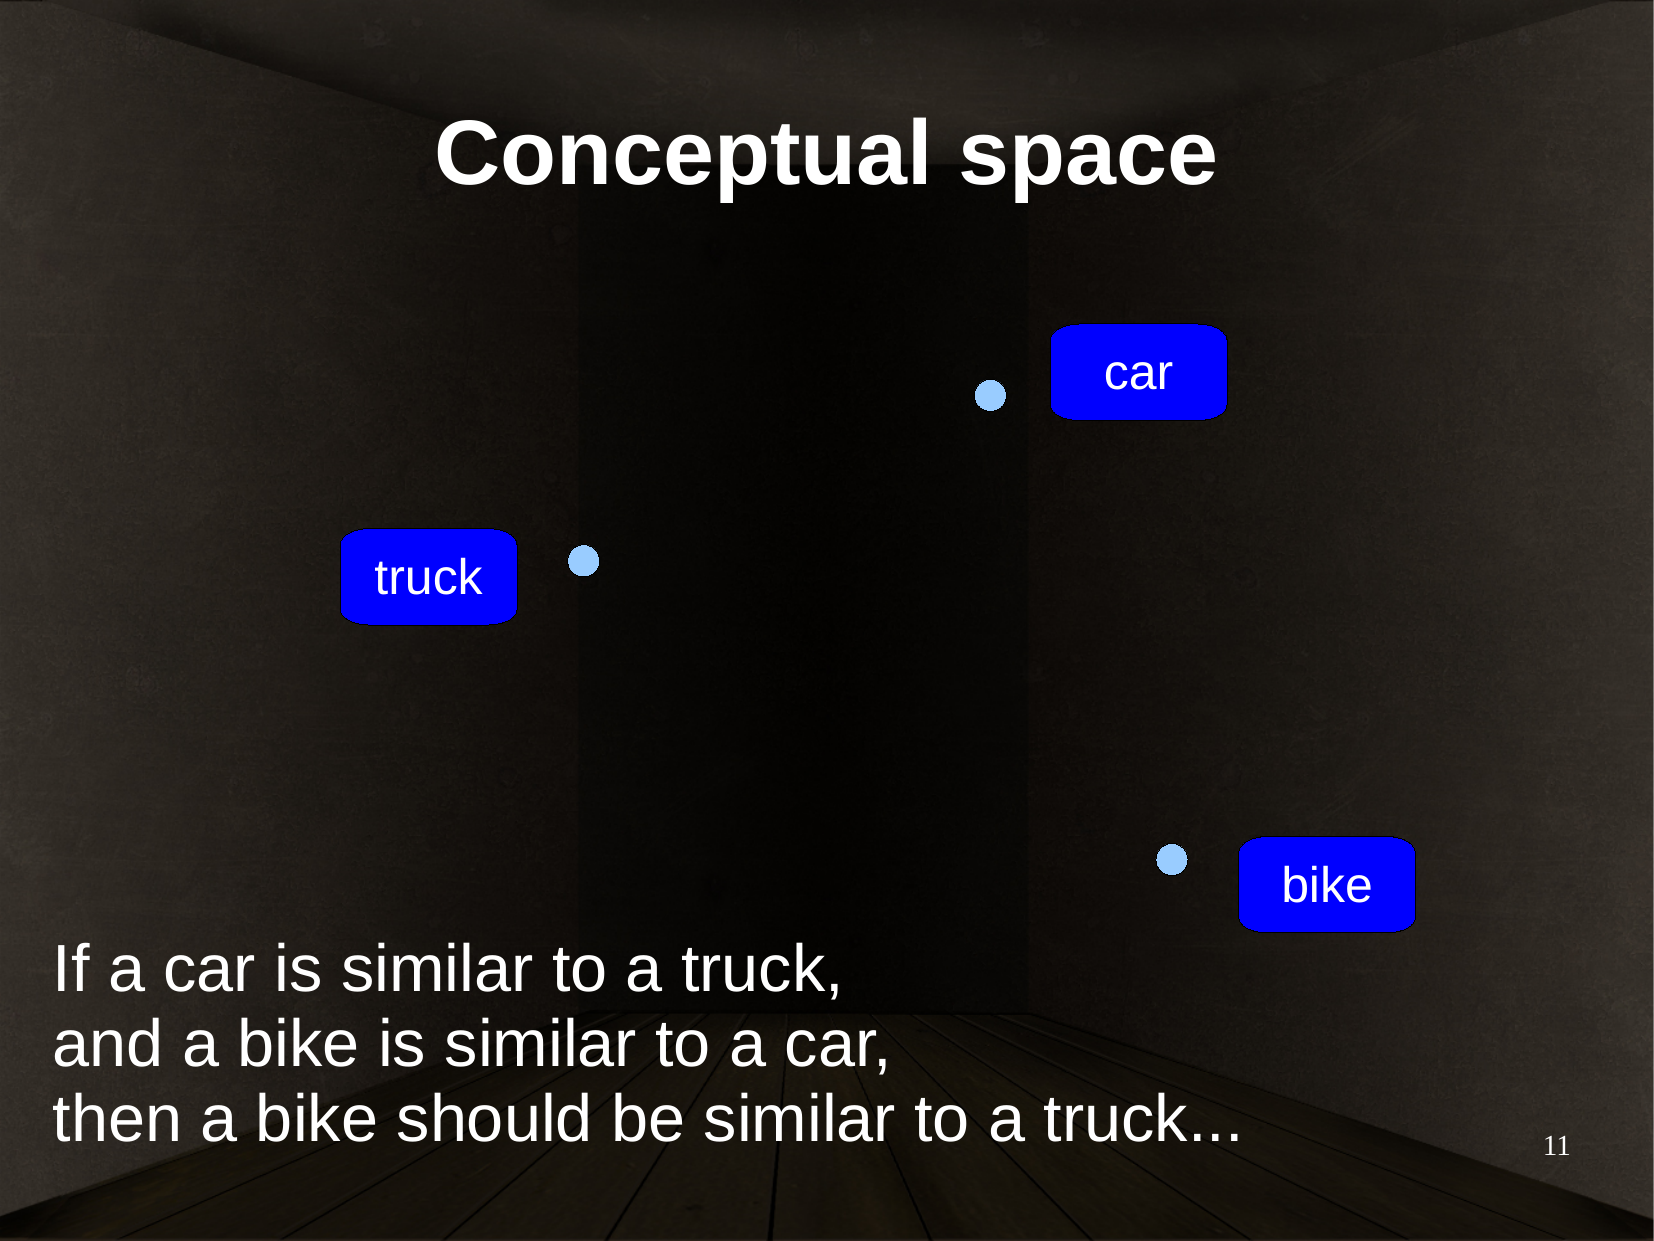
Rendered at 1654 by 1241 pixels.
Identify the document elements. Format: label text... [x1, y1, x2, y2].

text_box bike [1238, 836, 1416, 933]
text_box car [1050, 323, 1228, 421]
picture [0, 0, 1654, 1241]
text_box truck [340, 528, 518, 626]
title Conceptual space [82, 49, 1571, 257]
text_box [1155, 843, 1189, 876]
text_box [974, 379, 1007, 412]
list If a car is similar to a truck, and a bike is similar to a car, then a bike should be similar to a truck... [52, 931, 1280, 1188]
text_box [567, 544, 600, 577]
